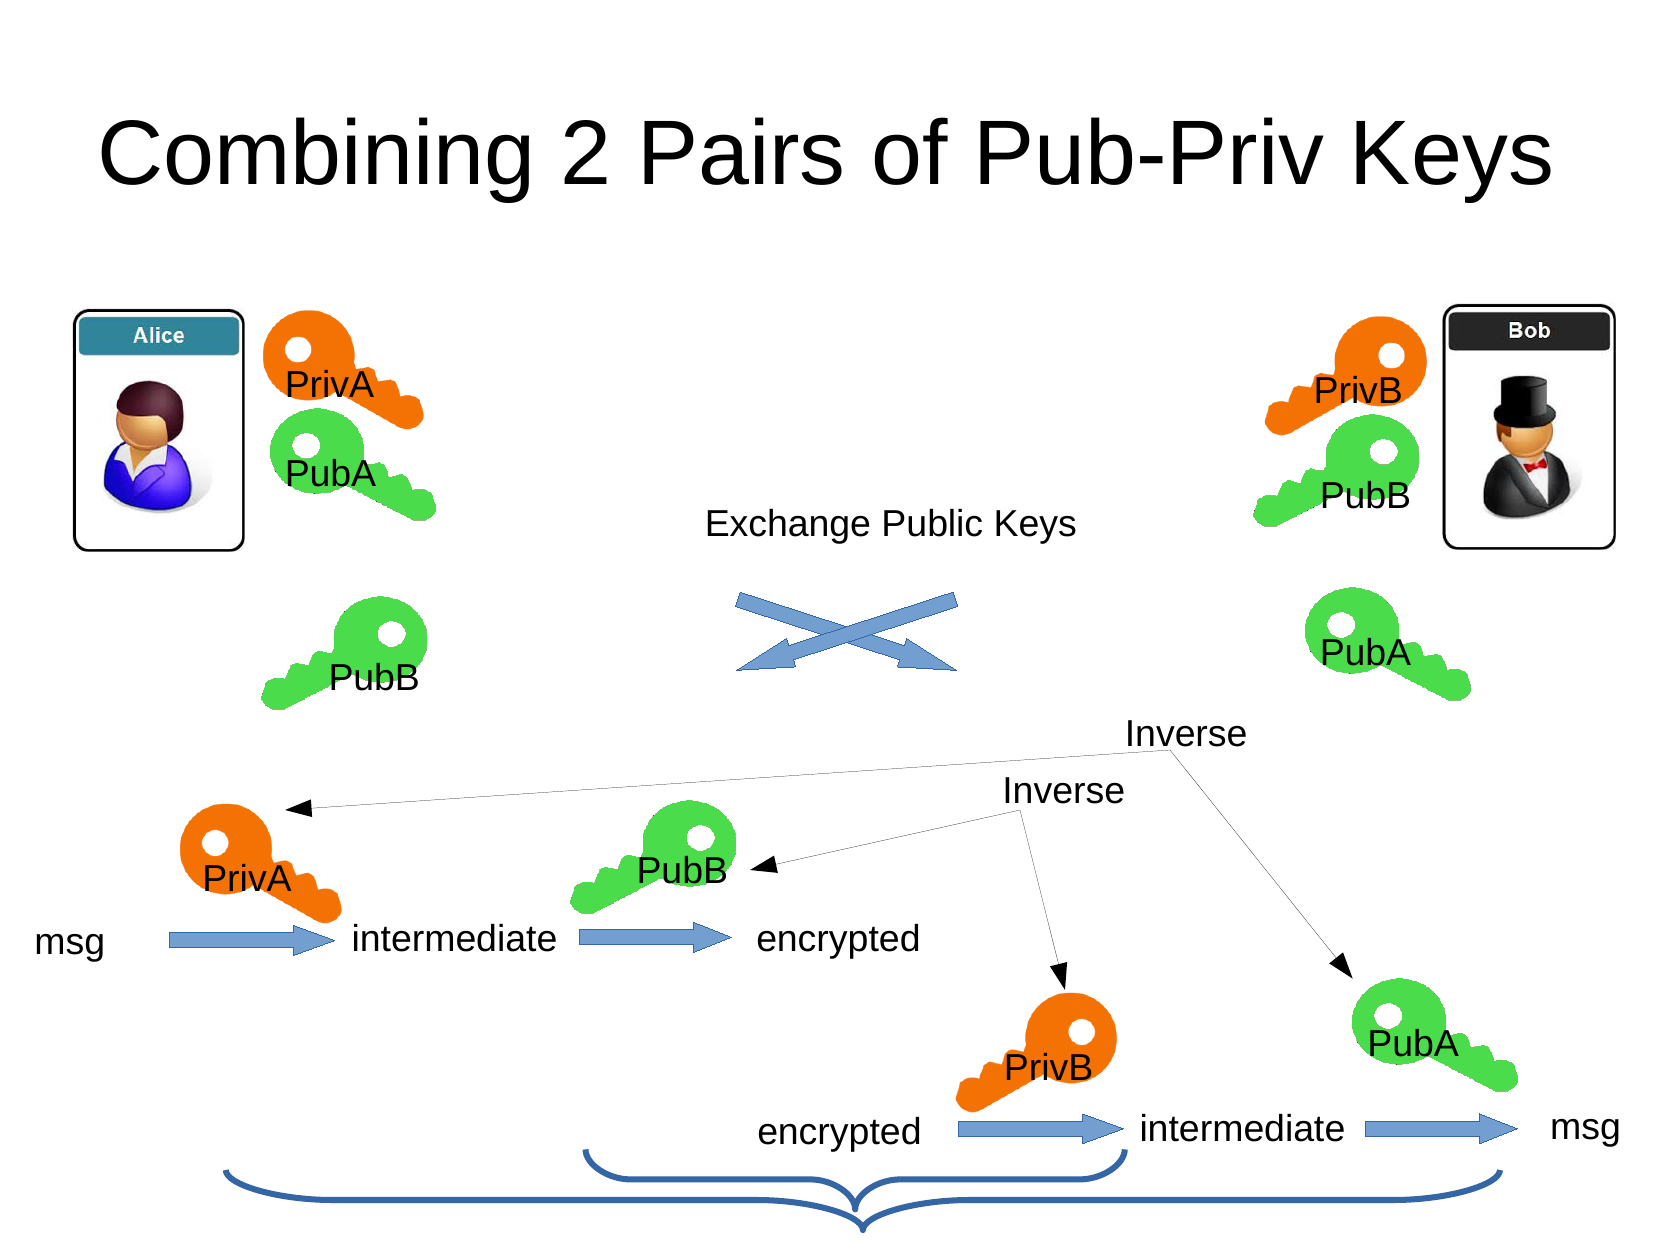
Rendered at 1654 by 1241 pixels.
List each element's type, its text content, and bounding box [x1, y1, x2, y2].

picture [1253, 313, 1434, 527]
text_box PrivA [187, 849, 307, 907]
picture [312, 800, 346, 808]
text_box Inverse [1110, 705, 1263, 762]
text_box intermediate [1124, 1100, 1381, 1174]
text_box [735, 592, 958, 671]
text_box intermediate [336, 910, 601, 968]
text_box PubB [621, 841, 744, 899]
text_box PubB [313, 649, 436, 706]
text_box PubA [270, 444, 392, 502]
picture [255, 307, 436, 521]
picture [1352, 978, 1518, 1092]
text_box [958, 1114, 1124, 1144]
picture [1442, 303, 1616, 550]
text_box [601, 922, 732, 953]
text_box PubB [1305, 466, 1427, 524]
text_box Exchange Public Keys [690, 495, 1092, 552]
text_box [169, 925, 335, 956]
title Combining 2 Pairs of Pub-Priv Keys [82, 49, 1571, 257]
picture [1305, 587, 1471, 701]
text_box encrypted [742, 1103, 936, 1161]
text_box PrivB [989, 1038, 1109, 1096]
text_box Inverse [987, 762, 1141, 820]
text_box PrivA [270, 355, 390, 413]
text_box [1365, 1113, 1518, 1144]
picture [570, 800, 736, 914]
picture [951, 989, 1124, 1114]
text_box encrypted [741, 910, 935, 968]
picture [261, 596, 427, 710]
text_box msg [19, 913, 121, 970]
text_box PubA [1305, 624, 1427, 681]
text_box PrivB [1298, 361, 1419, 419]
picture [72, 308, 245, 552]
text_box msg [1535, 1097, 1636, 1155]
text_box PubA [1352, 1014, 1474, 1072]
picture [172, 800, 346, 925]
